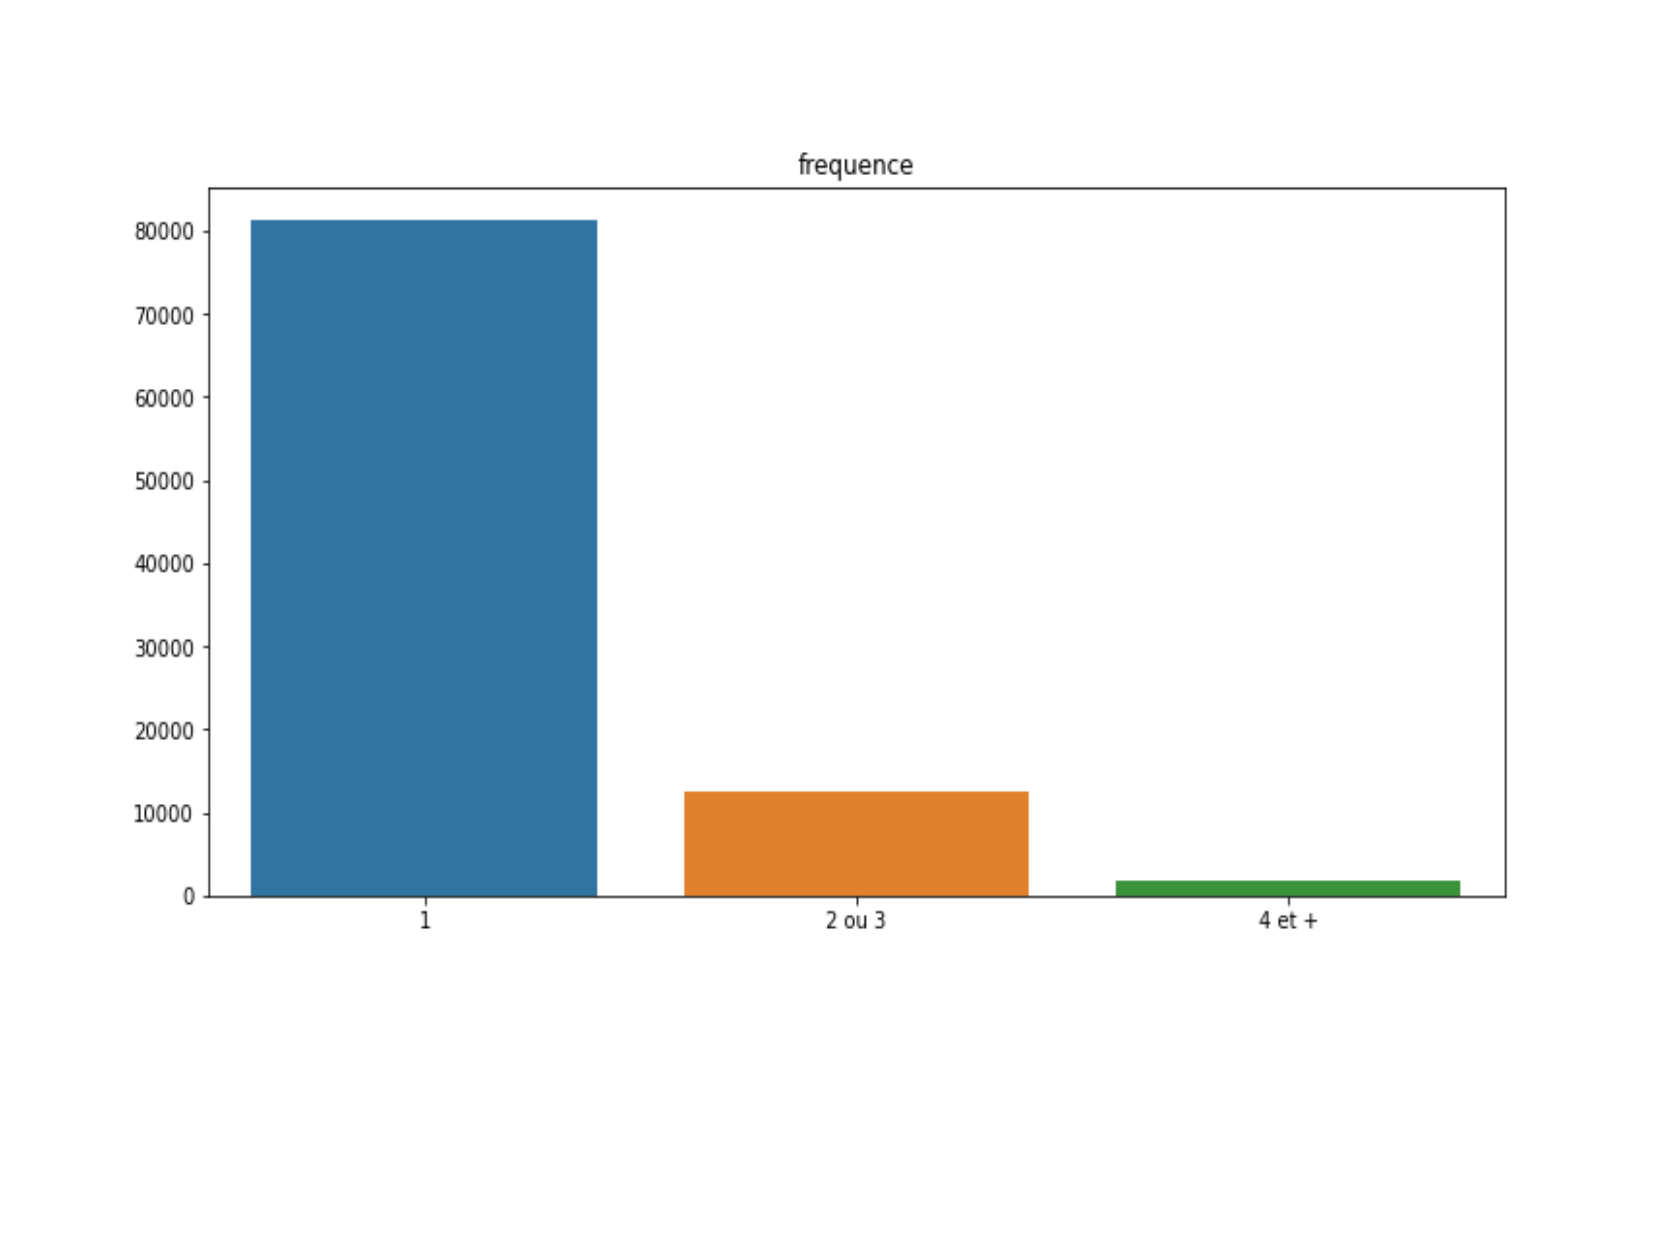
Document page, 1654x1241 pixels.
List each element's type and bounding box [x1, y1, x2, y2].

picture [112, 138, 1542, 966]
